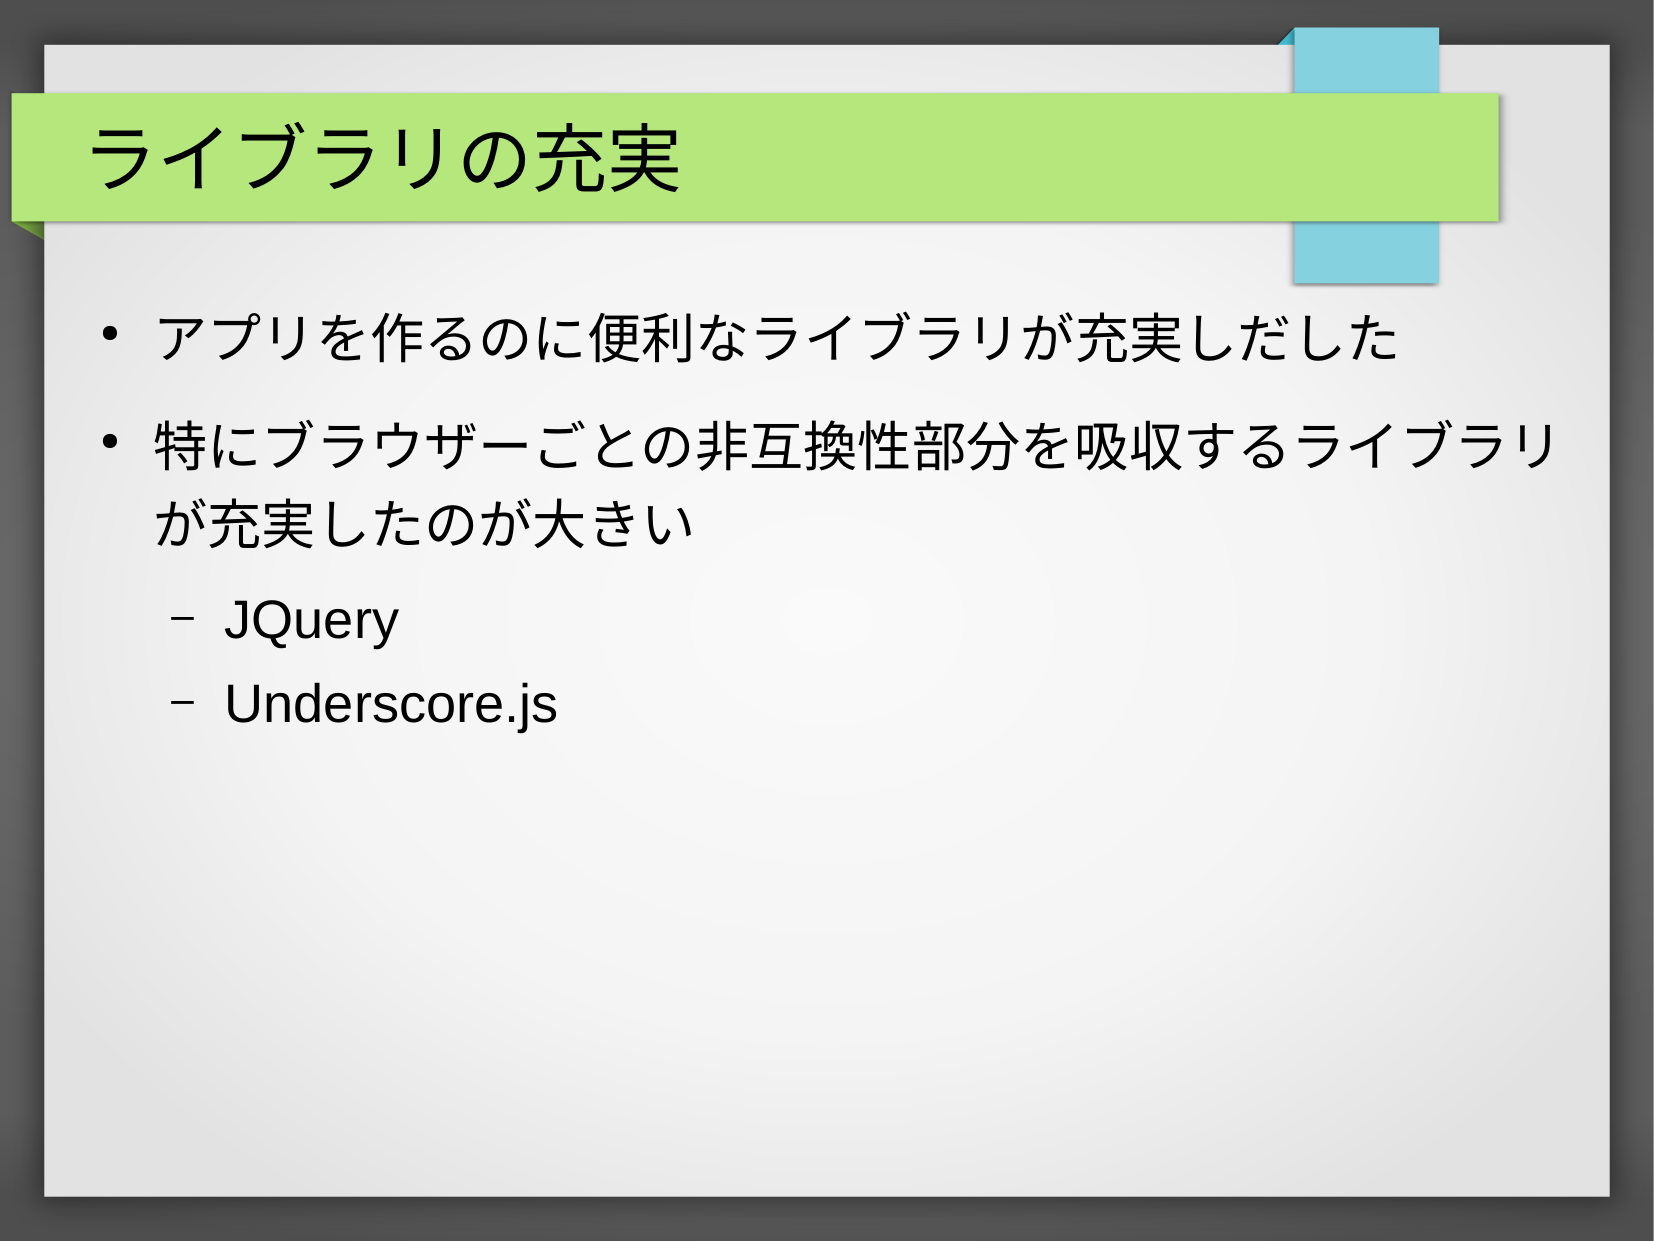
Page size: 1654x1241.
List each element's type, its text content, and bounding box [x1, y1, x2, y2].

list アプリを作るのに便利なライブラリが充実しだした 特にブラウザーごとの非互換性部分を吸収するライブラリが充実したのが大きい JQuery Underscore.js [82, 295, 1571, 1015]
picture [0, 0, 1654, 1241]
title ライブラリの充実 [82, 94, 1264, 213]
